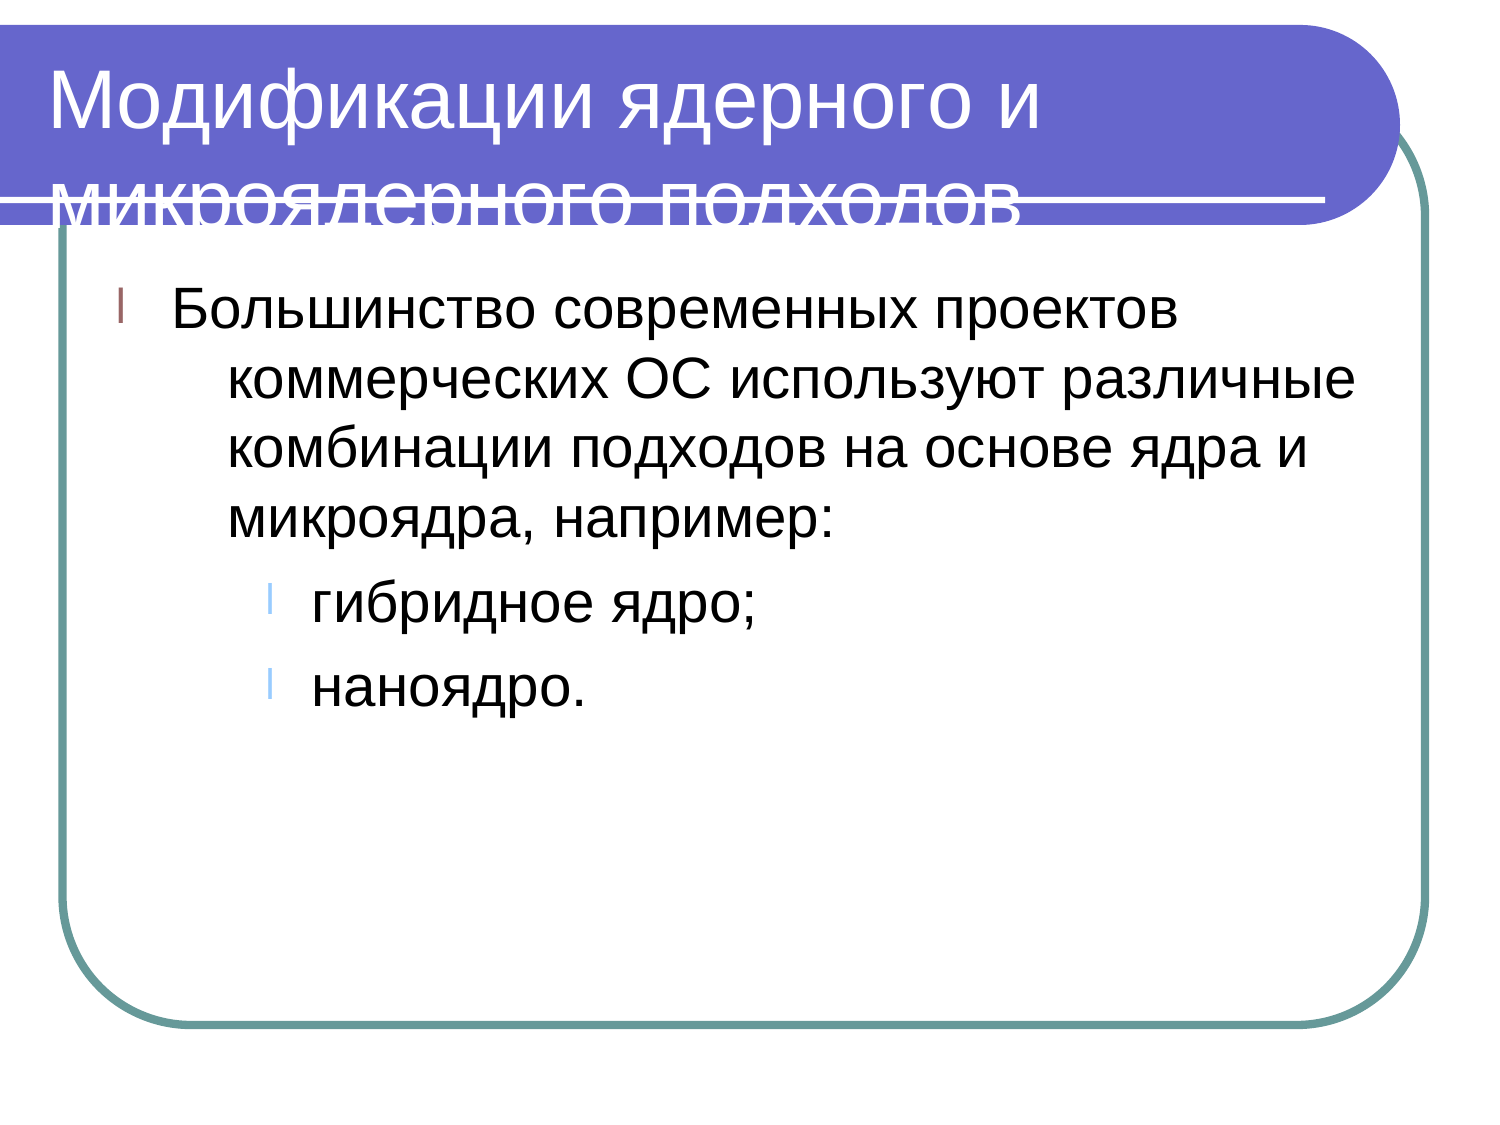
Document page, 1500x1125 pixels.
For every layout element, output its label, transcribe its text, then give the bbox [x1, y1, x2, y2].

list Большинство современных проектов коммерческих ОС используют различные комбинации подходов на основе ядра и микроядра, например: гибридное ядро; наноядро. [99, 262, 1400, 988]
title Модификации ядерного и микроядерного подходов [32, 37, 1347, 188]
